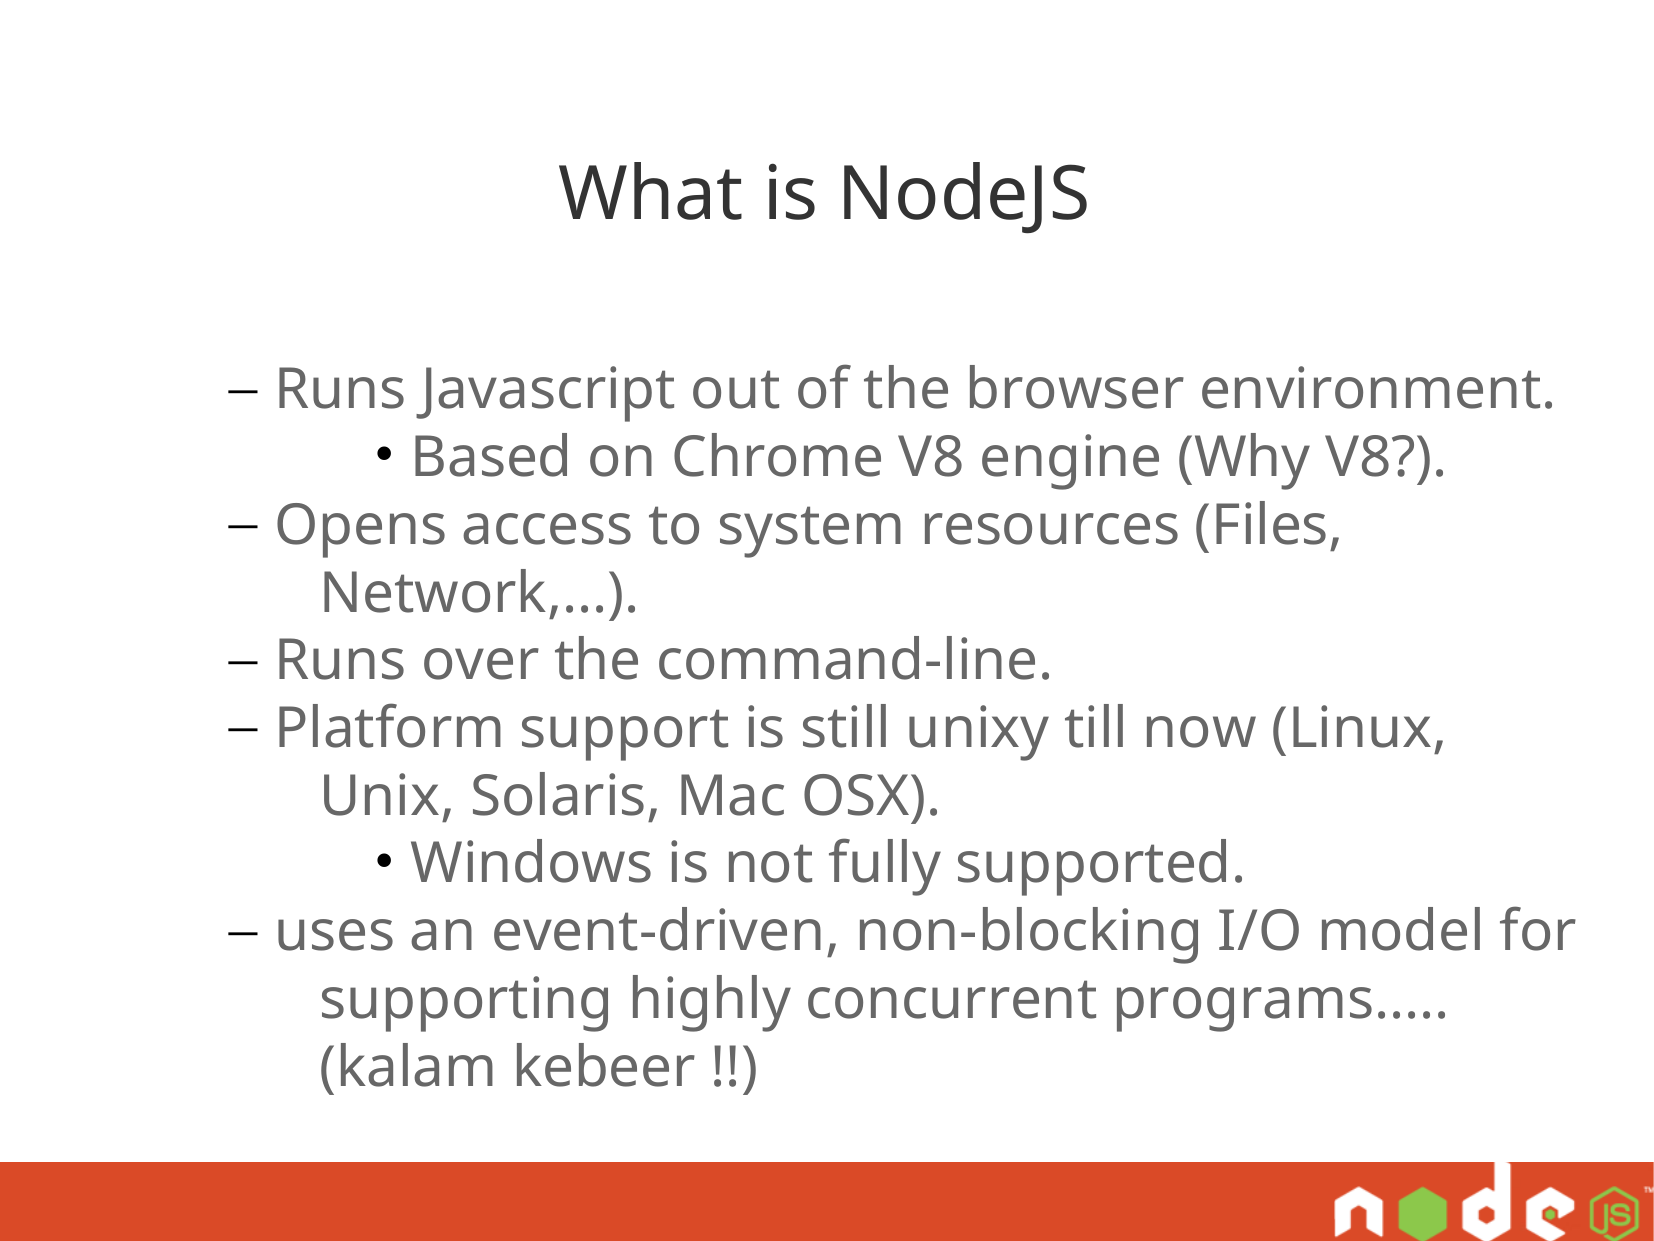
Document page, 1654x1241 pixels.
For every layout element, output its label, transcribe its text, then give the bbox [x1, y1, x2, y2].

title What is NodeJS [112, 52, 1538, 338]
list Runs Javascript out of the browser environment. Based on Chrome V8 engine (Why V8?). Opens access to system resources (Files, Network,...). Runs over the command-line. Platform support is still unixy till now (Linux, Unix, Solaris, Mac OSX). Windows is not fully supported. uses an event-driven, non-blocking I/O model for supporting highly concurrent programs..... (kalam kebeer !!) [75, 343, 1587, 1163]
picture [0, 1156, 1654, 1241]
